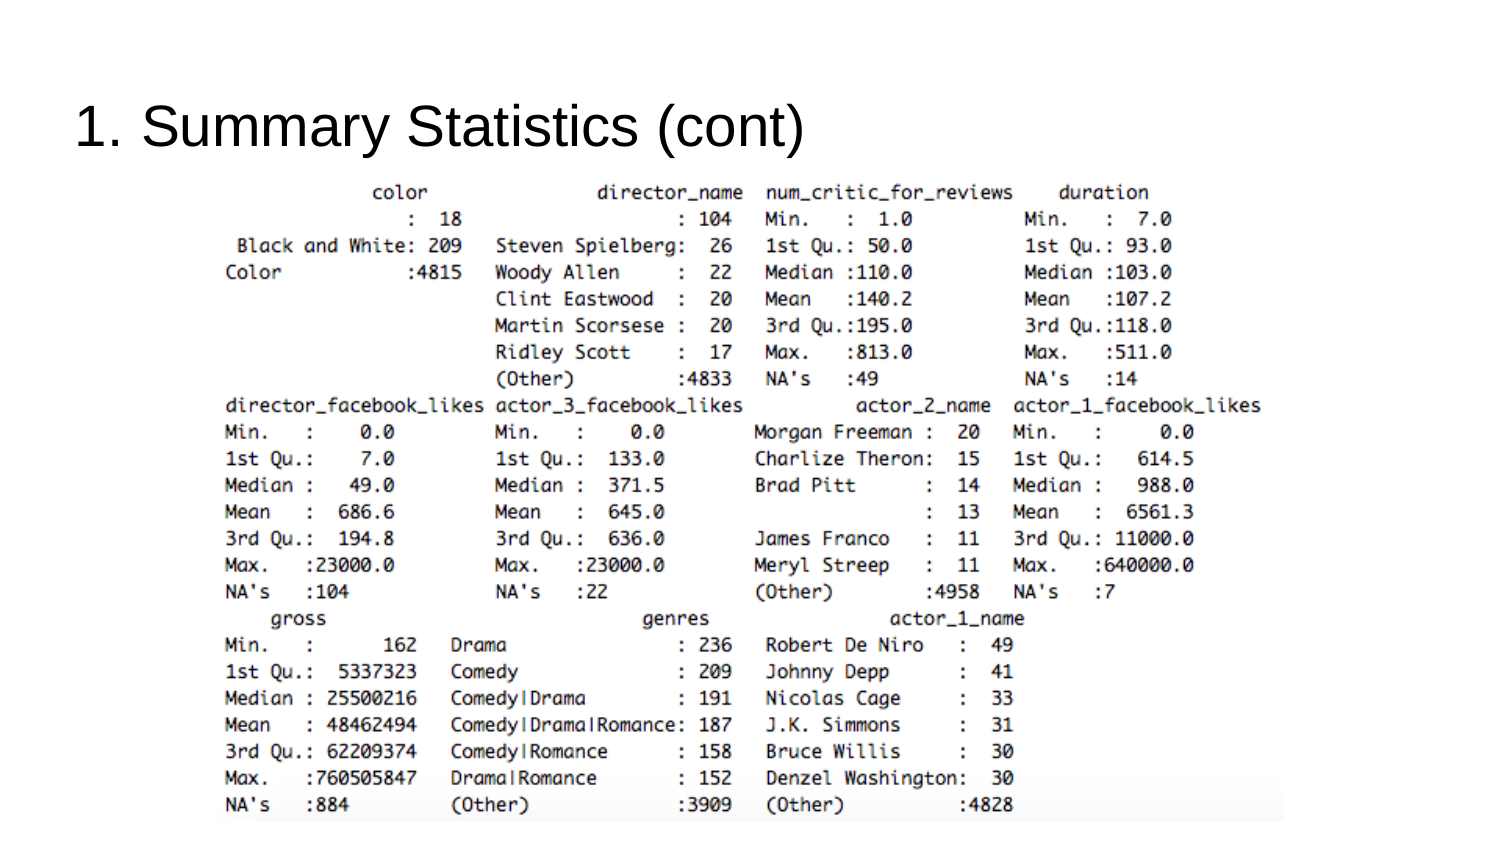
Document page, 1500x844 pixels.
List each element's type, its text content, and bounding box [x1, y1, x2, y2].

title Summary Statistics (cont) [51, 72, 1449, 167]
picture [216, 179, 1284, 821]
